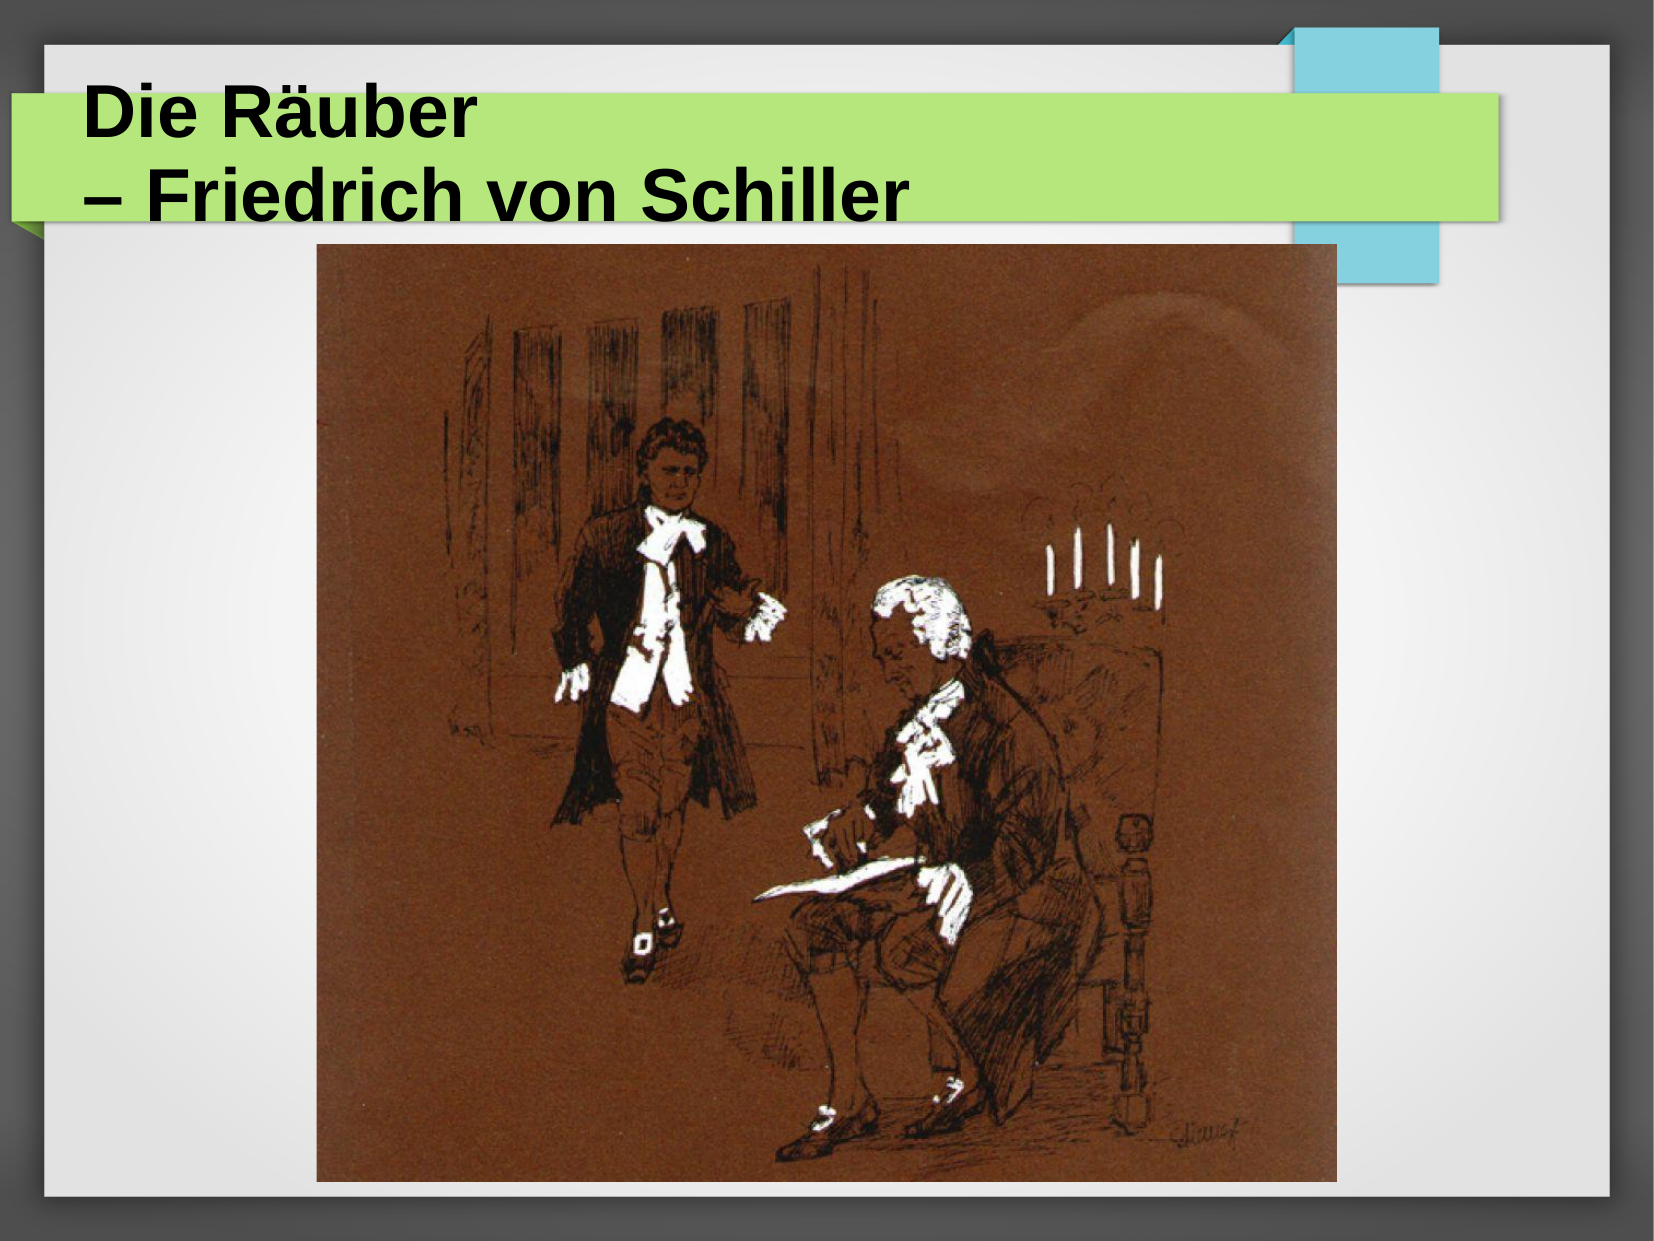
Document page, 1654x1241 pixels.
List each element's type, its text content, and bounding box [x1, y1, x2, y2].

title Die Räuber – Friedrich von Schiller [82, 69, 1264, 238]
picture [0, 0, 1654, 1241]
